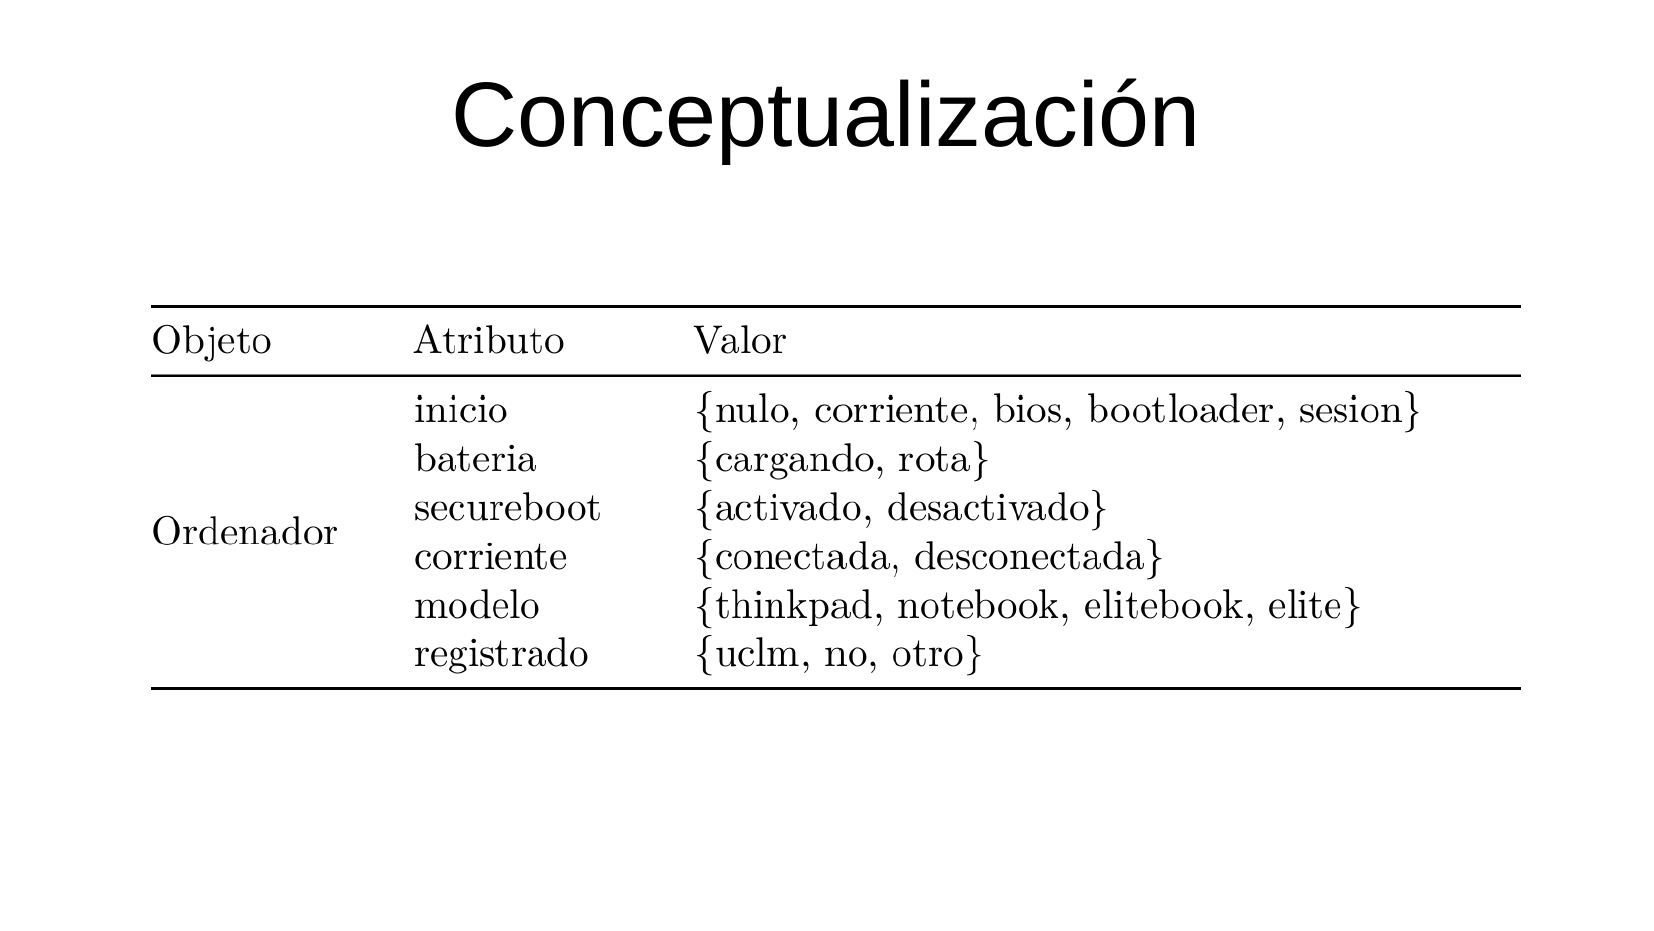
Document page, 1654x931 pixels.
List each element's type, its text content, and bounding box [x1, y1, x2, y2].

title Conceptualización [82, 37, 1571, 193]
picture [133, 290, 1538, 713]
